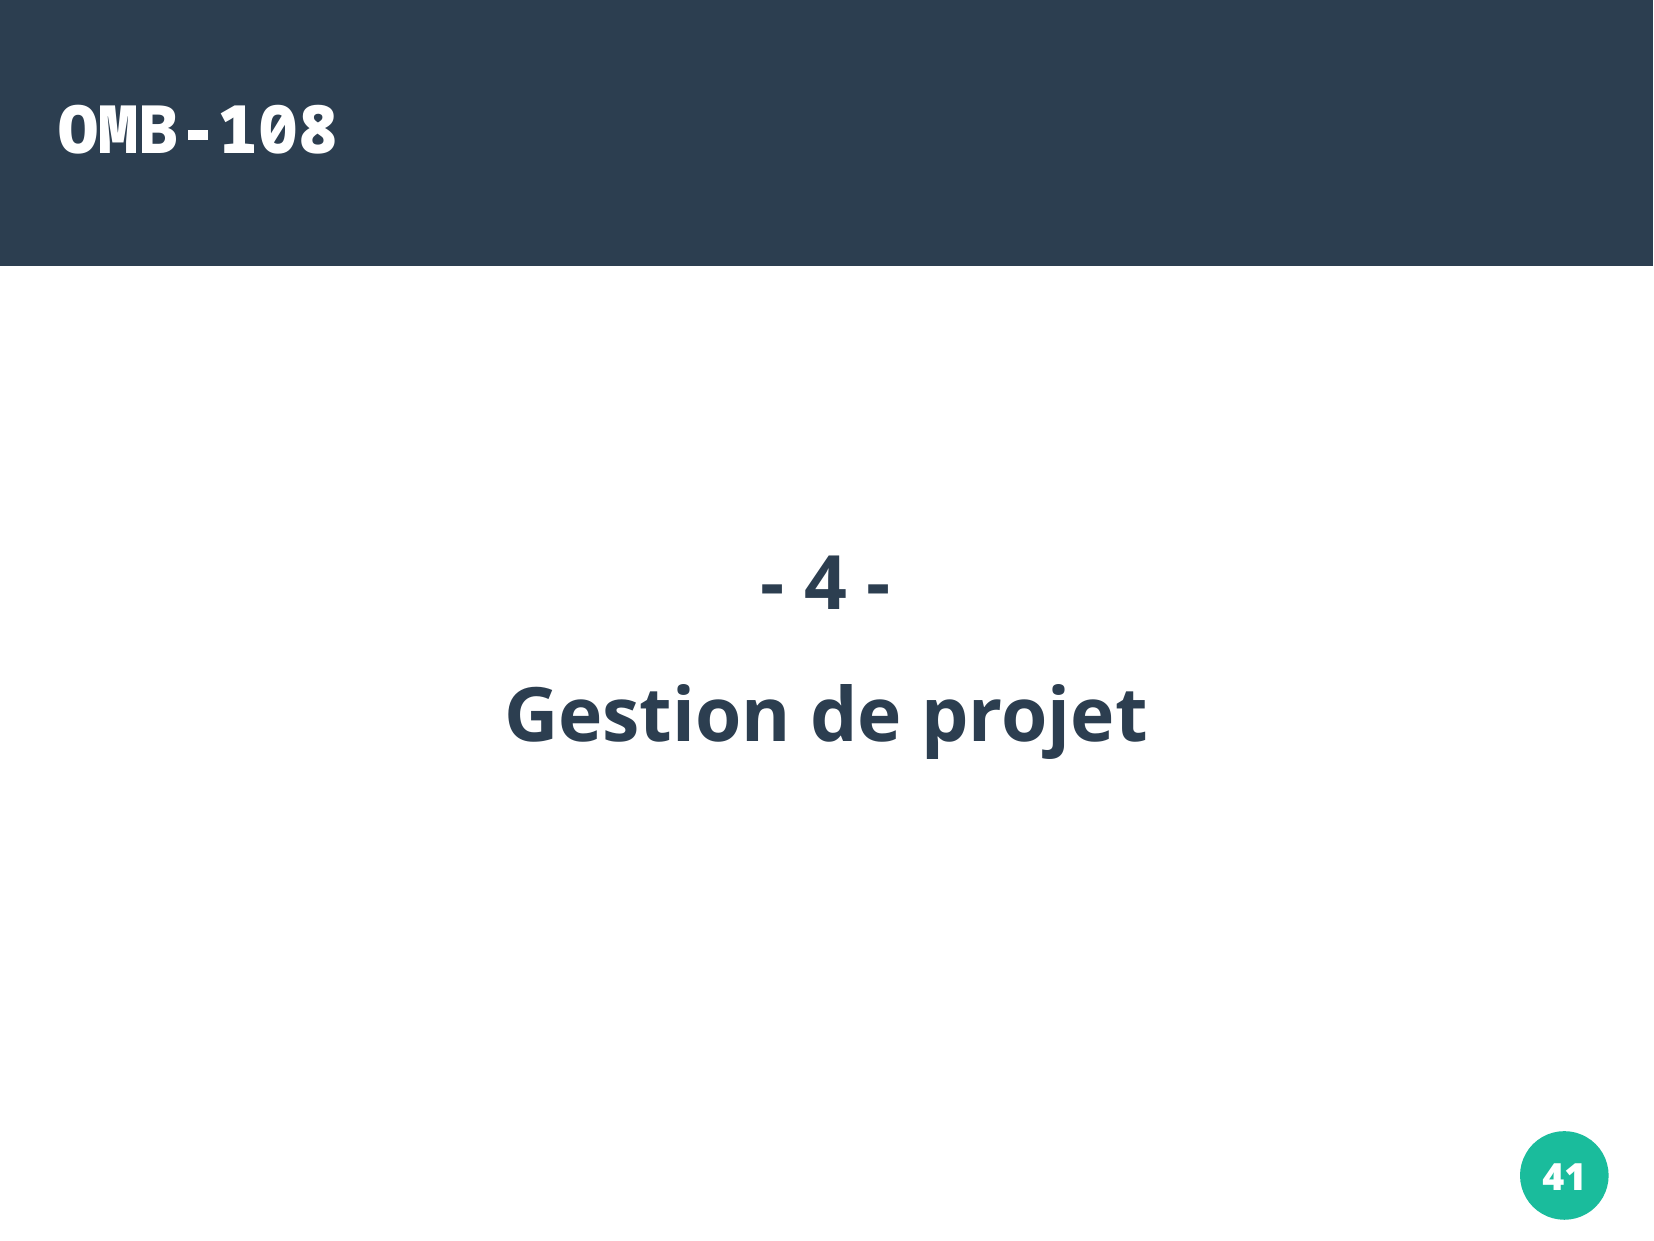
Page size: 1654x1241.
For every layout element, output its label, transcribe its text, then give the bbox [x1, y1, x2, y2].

list - 4 - Gestion de projet [0, 265, 1653, 1181]
title OMB-108 [58, 49, 1594, 207]
